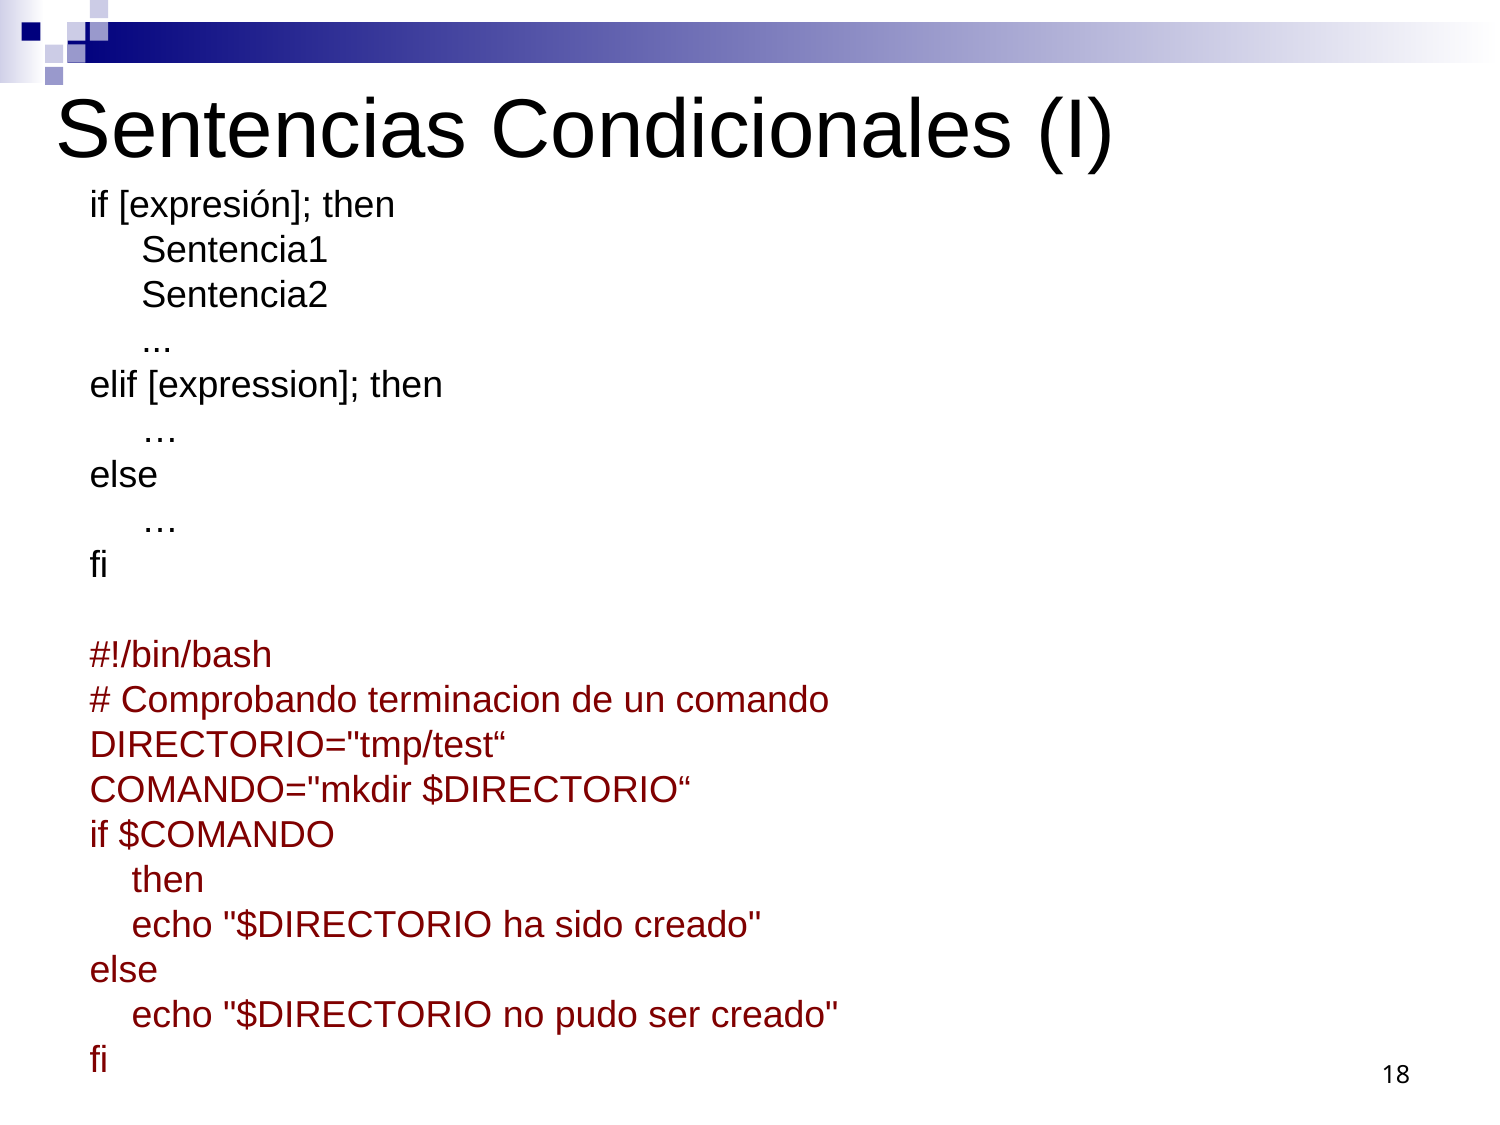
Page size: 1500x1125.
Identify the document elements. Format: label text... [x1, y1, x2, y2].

text_box if [expresión]; then Sentencia1 Sentencia2 ... elif [expression]; then … else … fi #!/bin/bash # Comprobando terminacion de un comando DIRECTORIO="tmp/test“ COMANDO="mkdir $DIRECTORIO“ if $COMANDO then echo "$DIRECTORIO ha sido creado" else echo "$DIRECTORIO no pudo ser creado" fi [70, 172, 1500, 1102]
text_box Sentencias Condicionales (I) [41, 66, 1500, 182]
